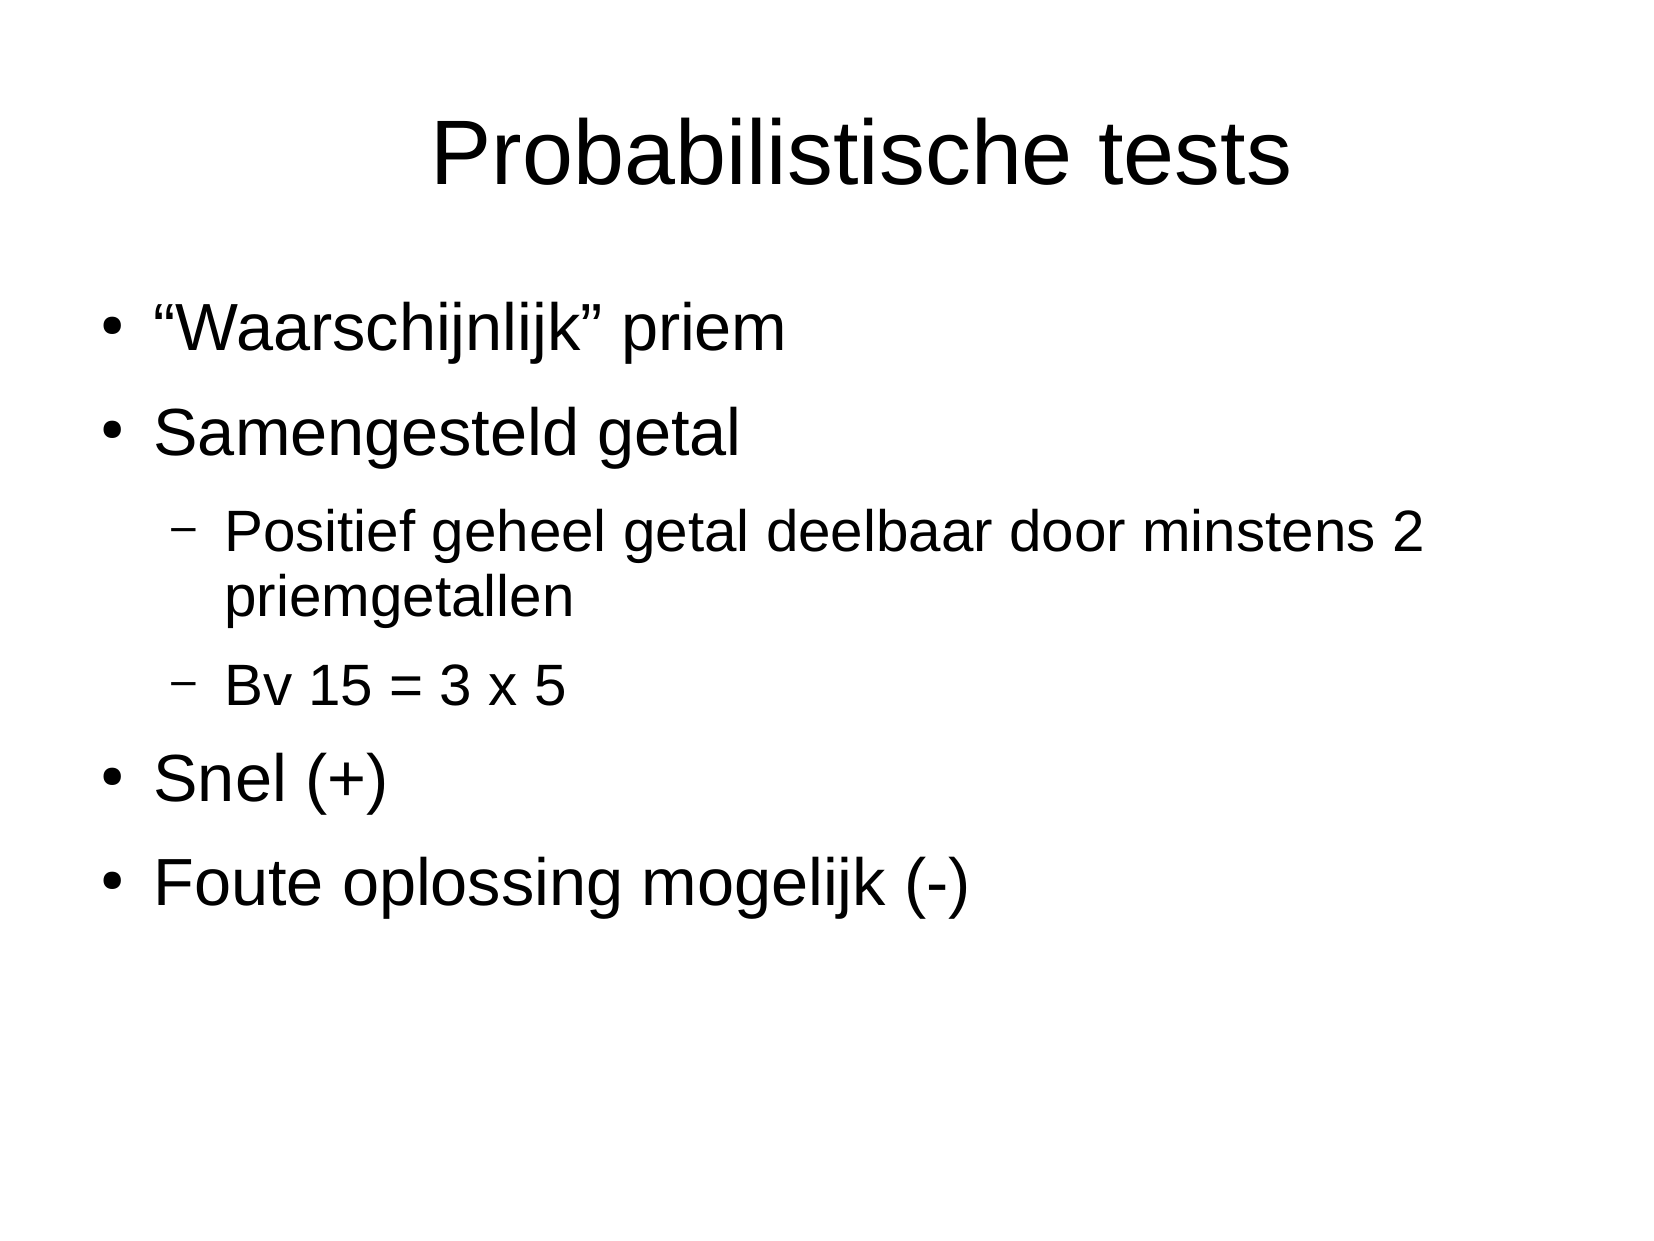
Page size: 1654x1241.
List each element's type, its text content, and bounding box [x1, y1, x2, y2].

list “Waarschijnlijk” priem Samengesteld getal Positief geheel getal deelbaar door minstens 2 priemgetallen Bv 15 = 3 x 5 Snel (+) Foute oplossing mogelijk (-) [82, 290, 1571, 1010]
title Probabilistische tests [82, 49, 1571, 257]
